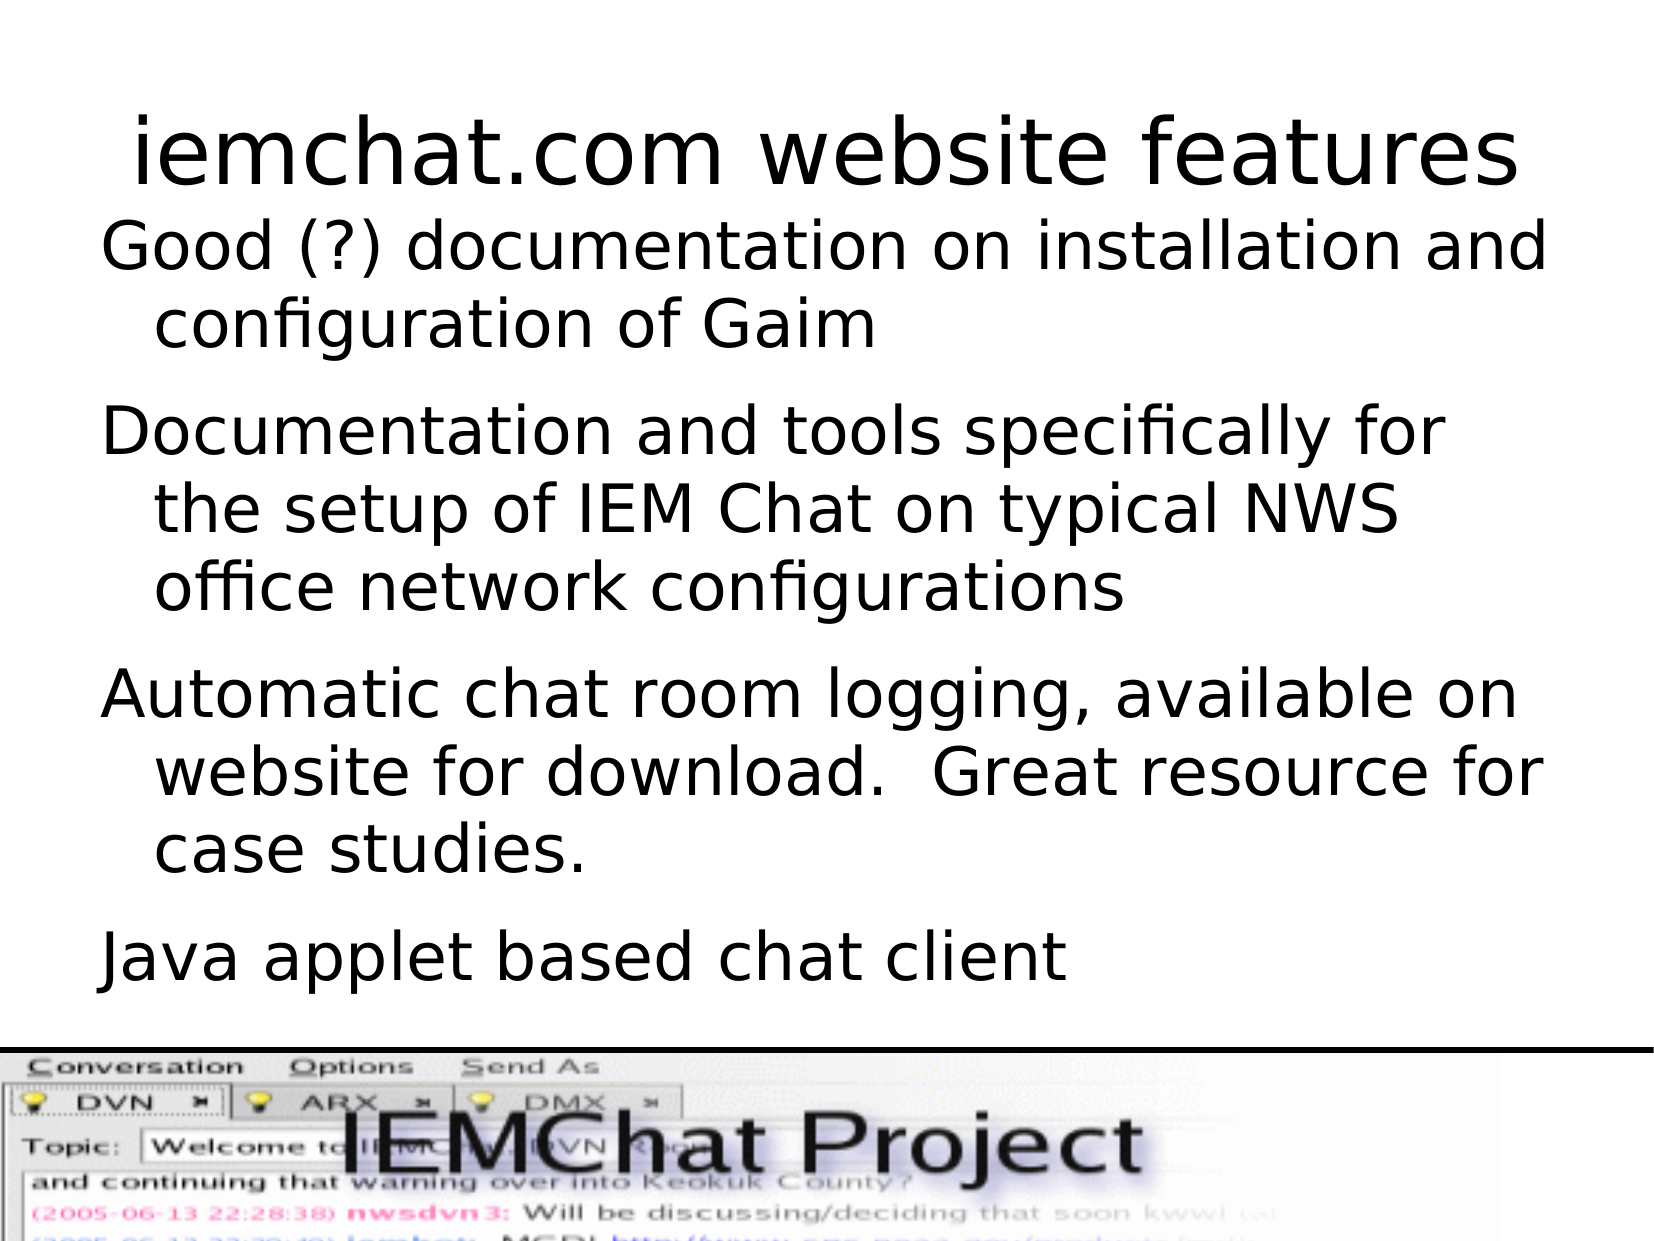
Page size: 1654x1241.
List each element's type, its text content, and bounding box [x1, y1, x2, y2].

title iemchat.com website features [82, 49, 1571, 207]
picture [0, 1053, 1501, 1241]
list Good (?) documentation on installation and configuration of Gaim Documentation and tools specifically for the setup of IEM Chat on typical NWS office network configurations Automatic chat room logging, available on website for download. Great resource for case studies. Java applet based chat client [82, 207, 1571, 997]
